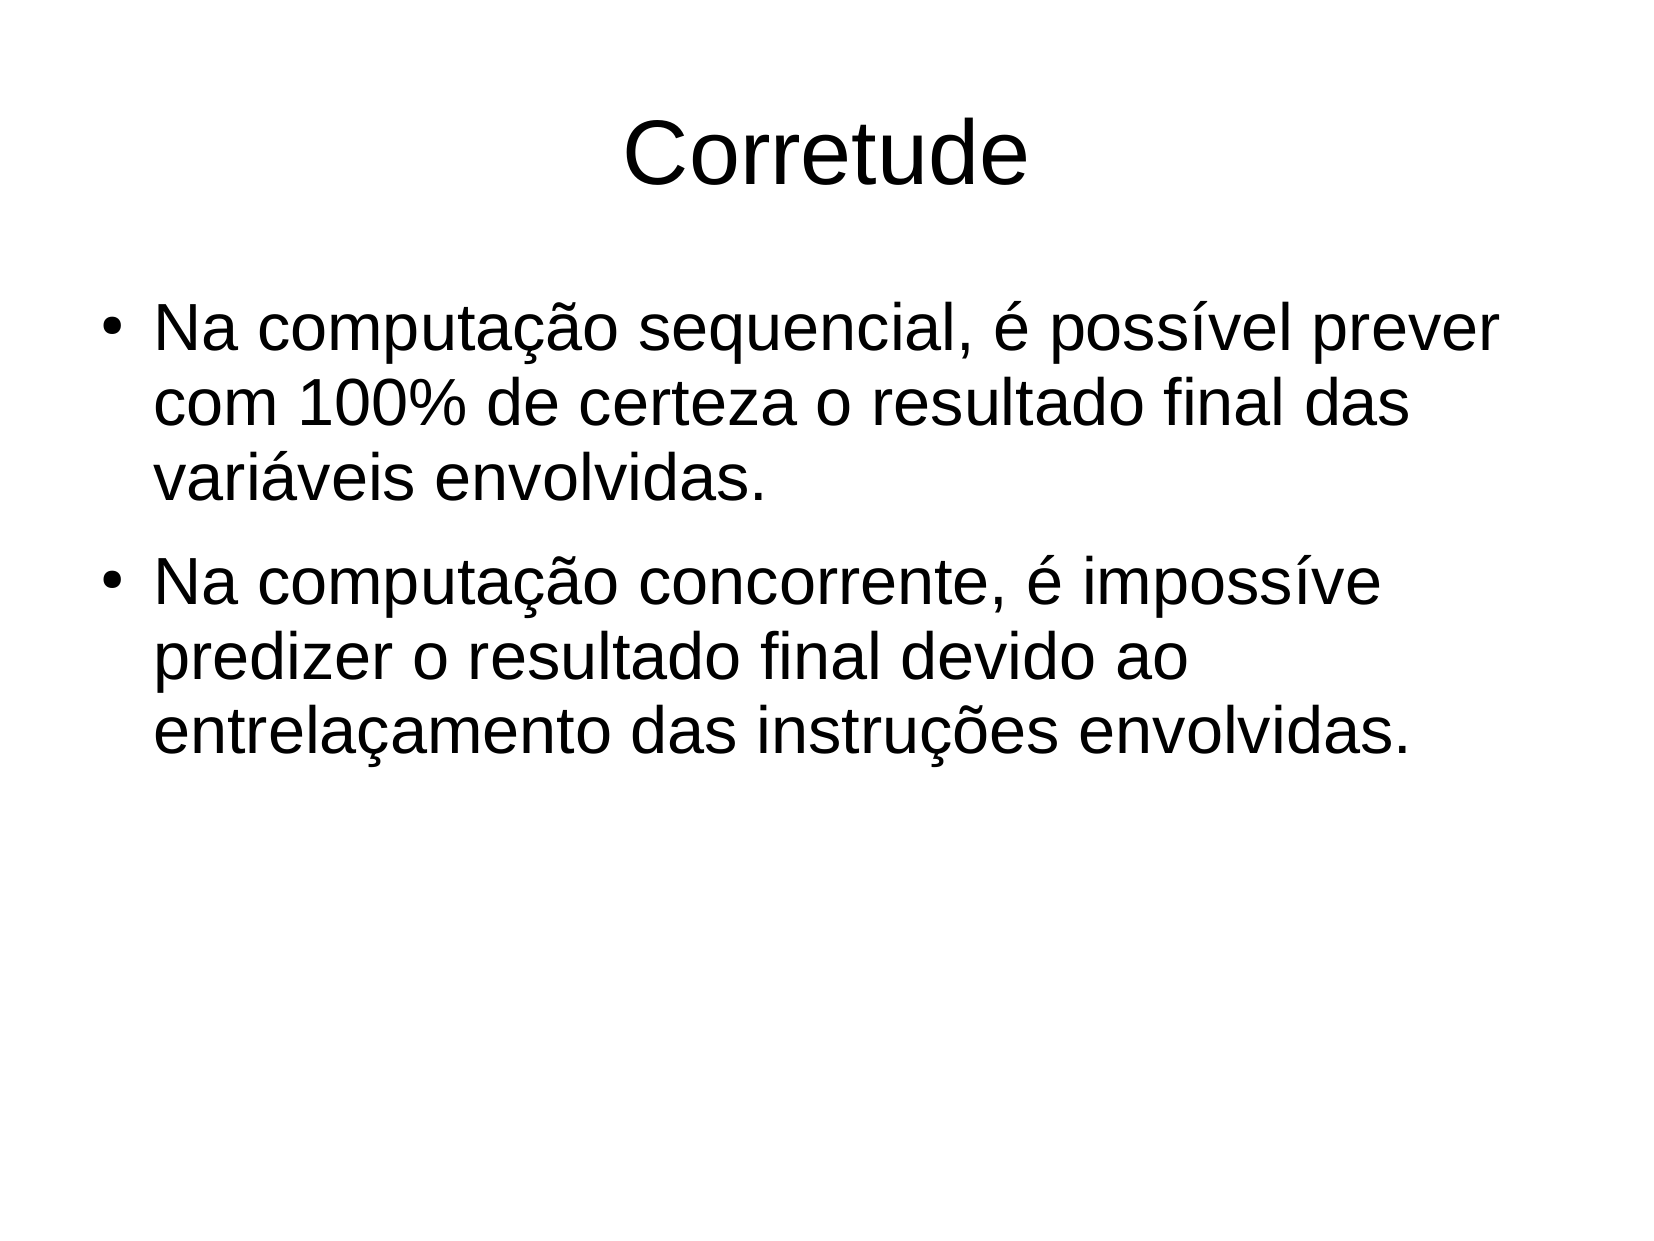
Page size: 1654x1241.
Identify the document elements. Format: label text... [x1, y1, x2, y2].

title Corretude [82, 49, 1571, 257]
list Na computação sequencial, é possível prever com 100% de certeza o resultado final das variáveis envolvidas. Na computação concorrente, é impossíve predizer o resultado final devido ao entrelaçamento das instruções envolvidas. [82, 290, 1538, 1010]
